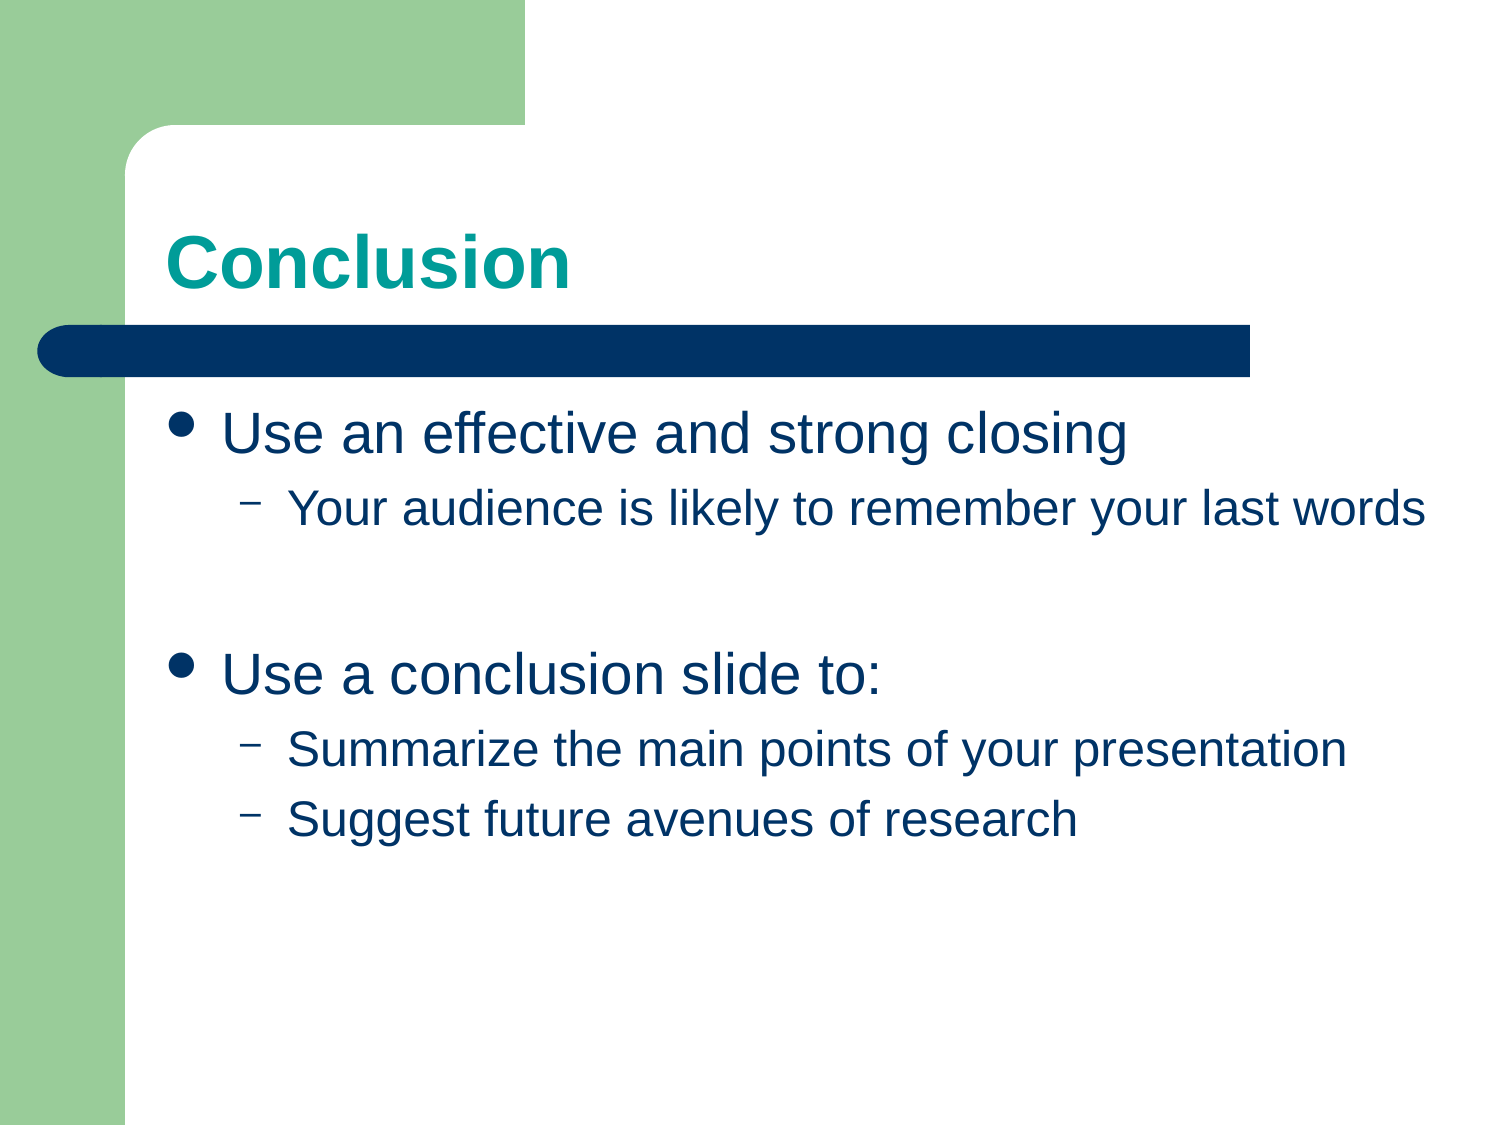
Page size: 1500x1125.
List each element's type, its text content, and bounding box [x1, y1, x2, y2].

list Use an effective and strong closing Your audience is likely to remember your last words Use a conclusion slide to: Summarize the main points of your presentation Suggest future avenues of research [150, 387, 1463, 1000]
title Conclusion [150, 125, 1463, 313]
